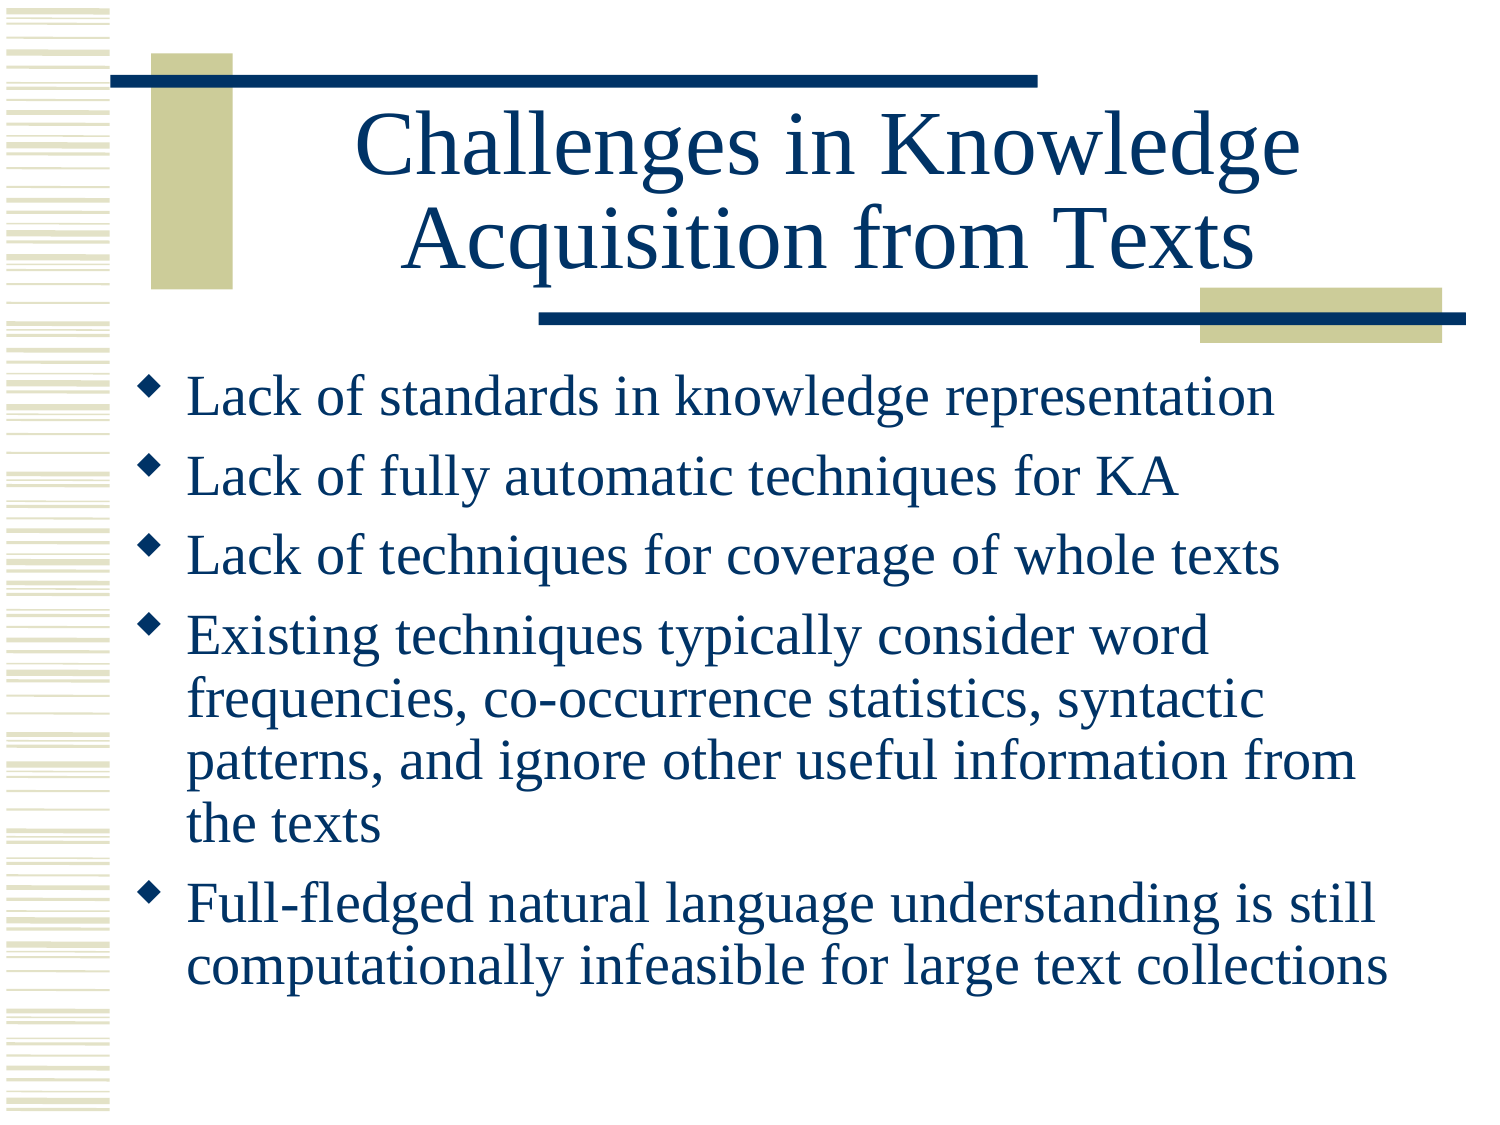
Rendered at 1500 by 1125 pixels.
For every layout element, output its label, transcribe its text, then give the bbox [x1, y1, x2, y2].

title Challenges in Knowledge Acquisition from Texts [224, 86, 1434, 301]
list Lack of standards in knowledge representation Lack of fully automatic techniques for KA Lack of techniques for coverage of whole texts Existing techniques typically consider word frequencies, co-occurrence statistics, syntactic patterns, and ignore other useful information from the texts Full-fledged natural language understanding is still computationally infeasible for large text collections [132, 363, 1436, 999]
